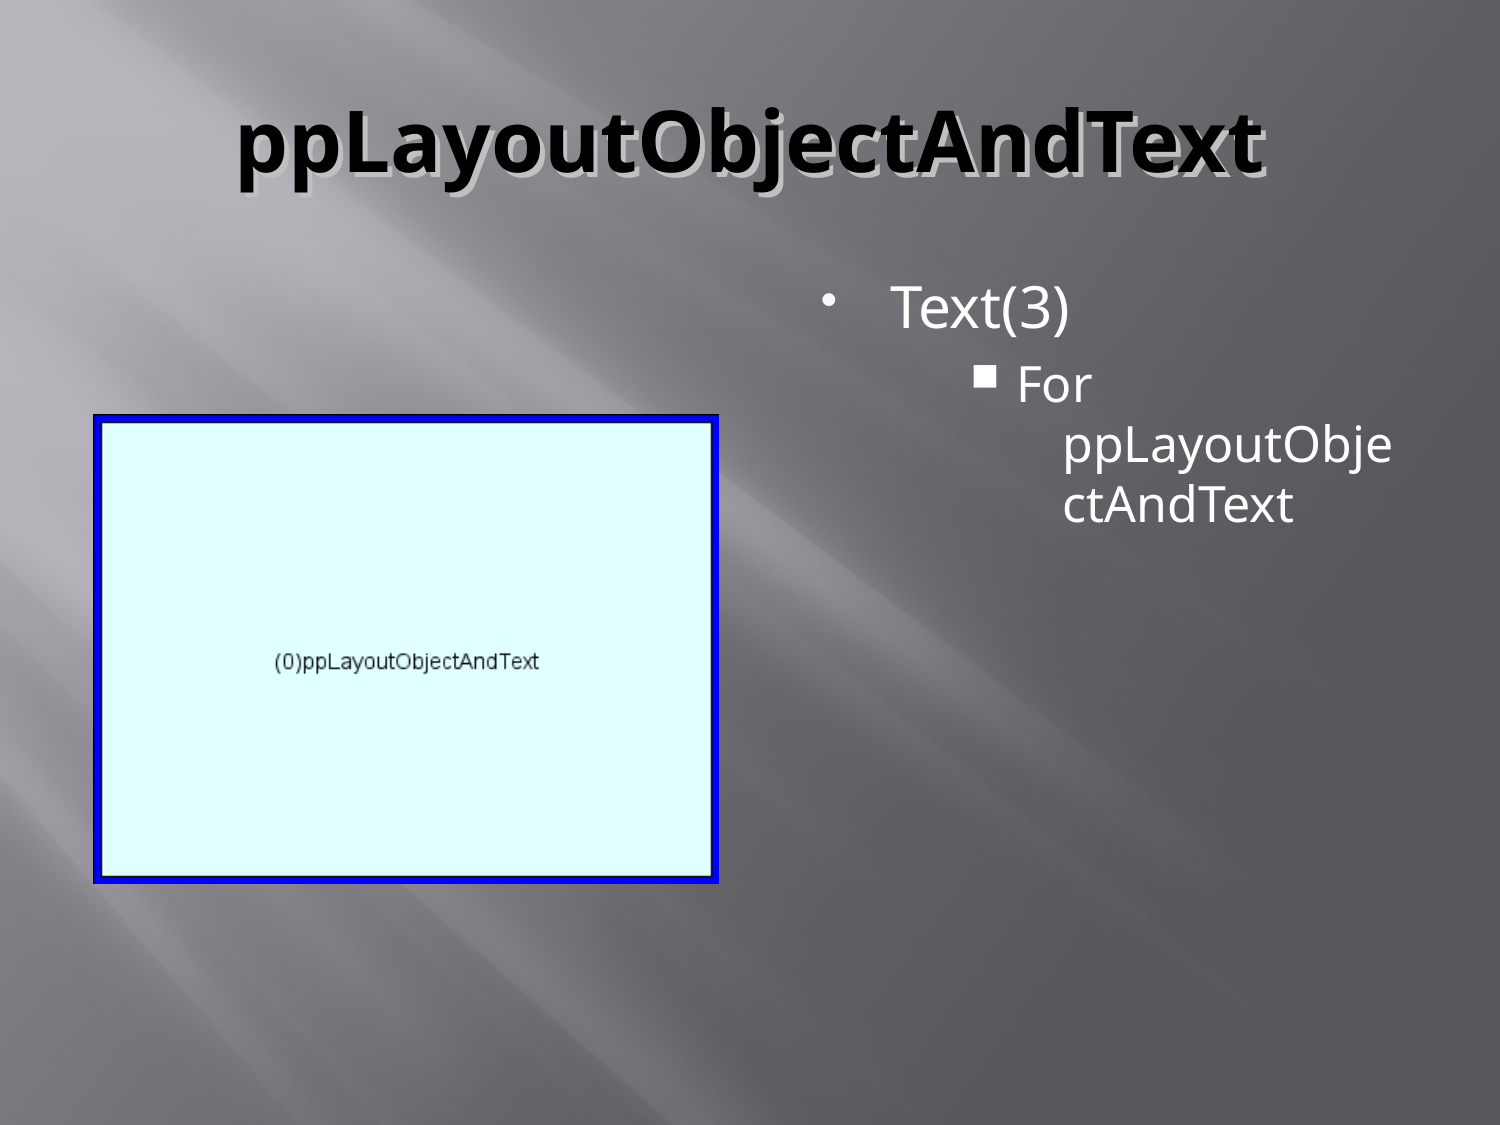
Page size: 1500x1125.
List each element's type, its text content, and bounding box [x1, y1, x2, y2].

title ppLayoutObjectAndText [75, 45, 1426, 233]
list Text(3) For ppLayoutObjectAndText [762, 262, 1426, 1035]
picture [93, 414, 719, 884]
